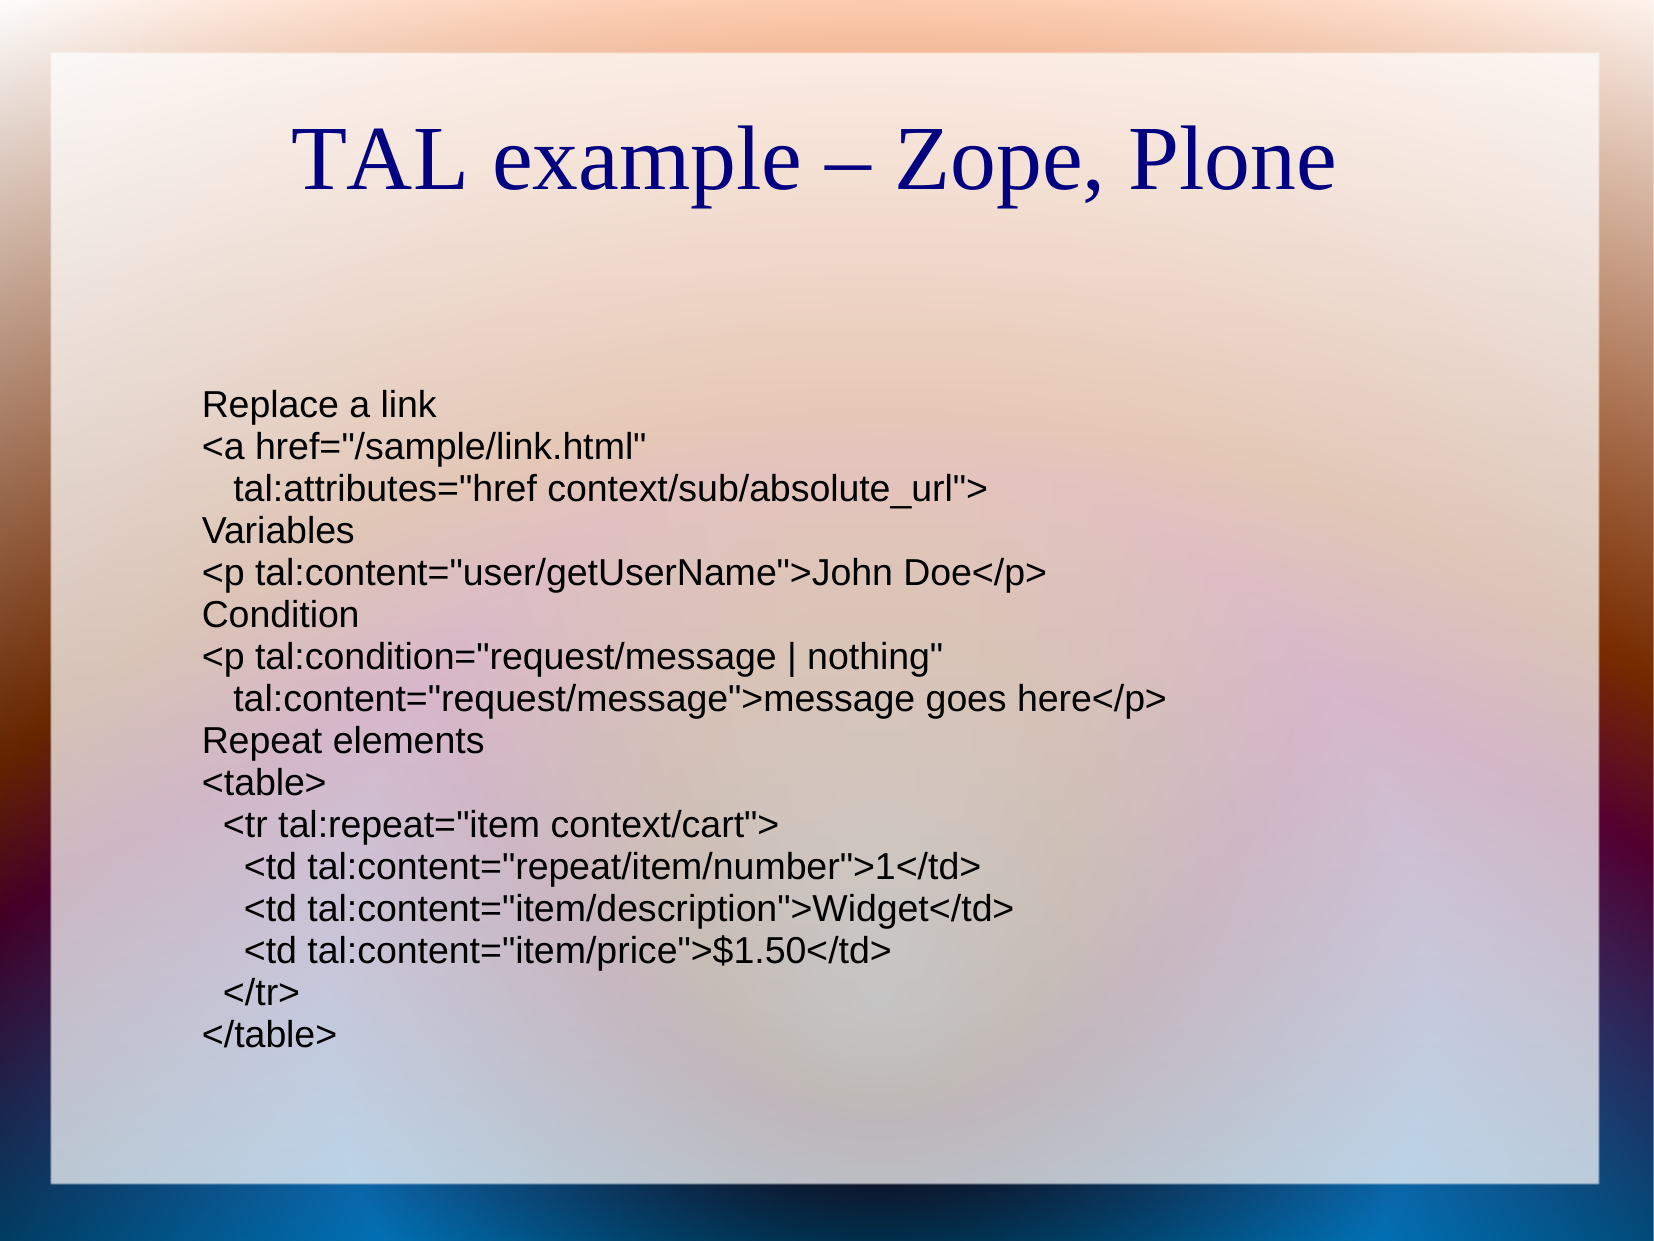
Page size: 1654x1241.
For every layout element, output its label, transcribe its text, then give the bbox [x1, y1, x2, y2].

text_box Replace a link <a href="/sample/link.html" tal:attributes="href context/sub/absolute_url"> Variables <p tal:content="user/getUserName">John Doe</p> Condition <p tal:condition="request/message | nothing" tal:content="request/message">message goes here</p> Repeat elements <table> <tr tal:repeat="item context/cart"> <td tal:content="repeat/item/number">1</td> <td tal:content="item/description">Widget</td> <td tal:content="item/price">$1.50</td> </tr> </table> [187, 376, 1548, 1099]
title TAL example – Zope, Plone [82, 55, 1571, 263]
picture [0, 0, 1654, 1241]
